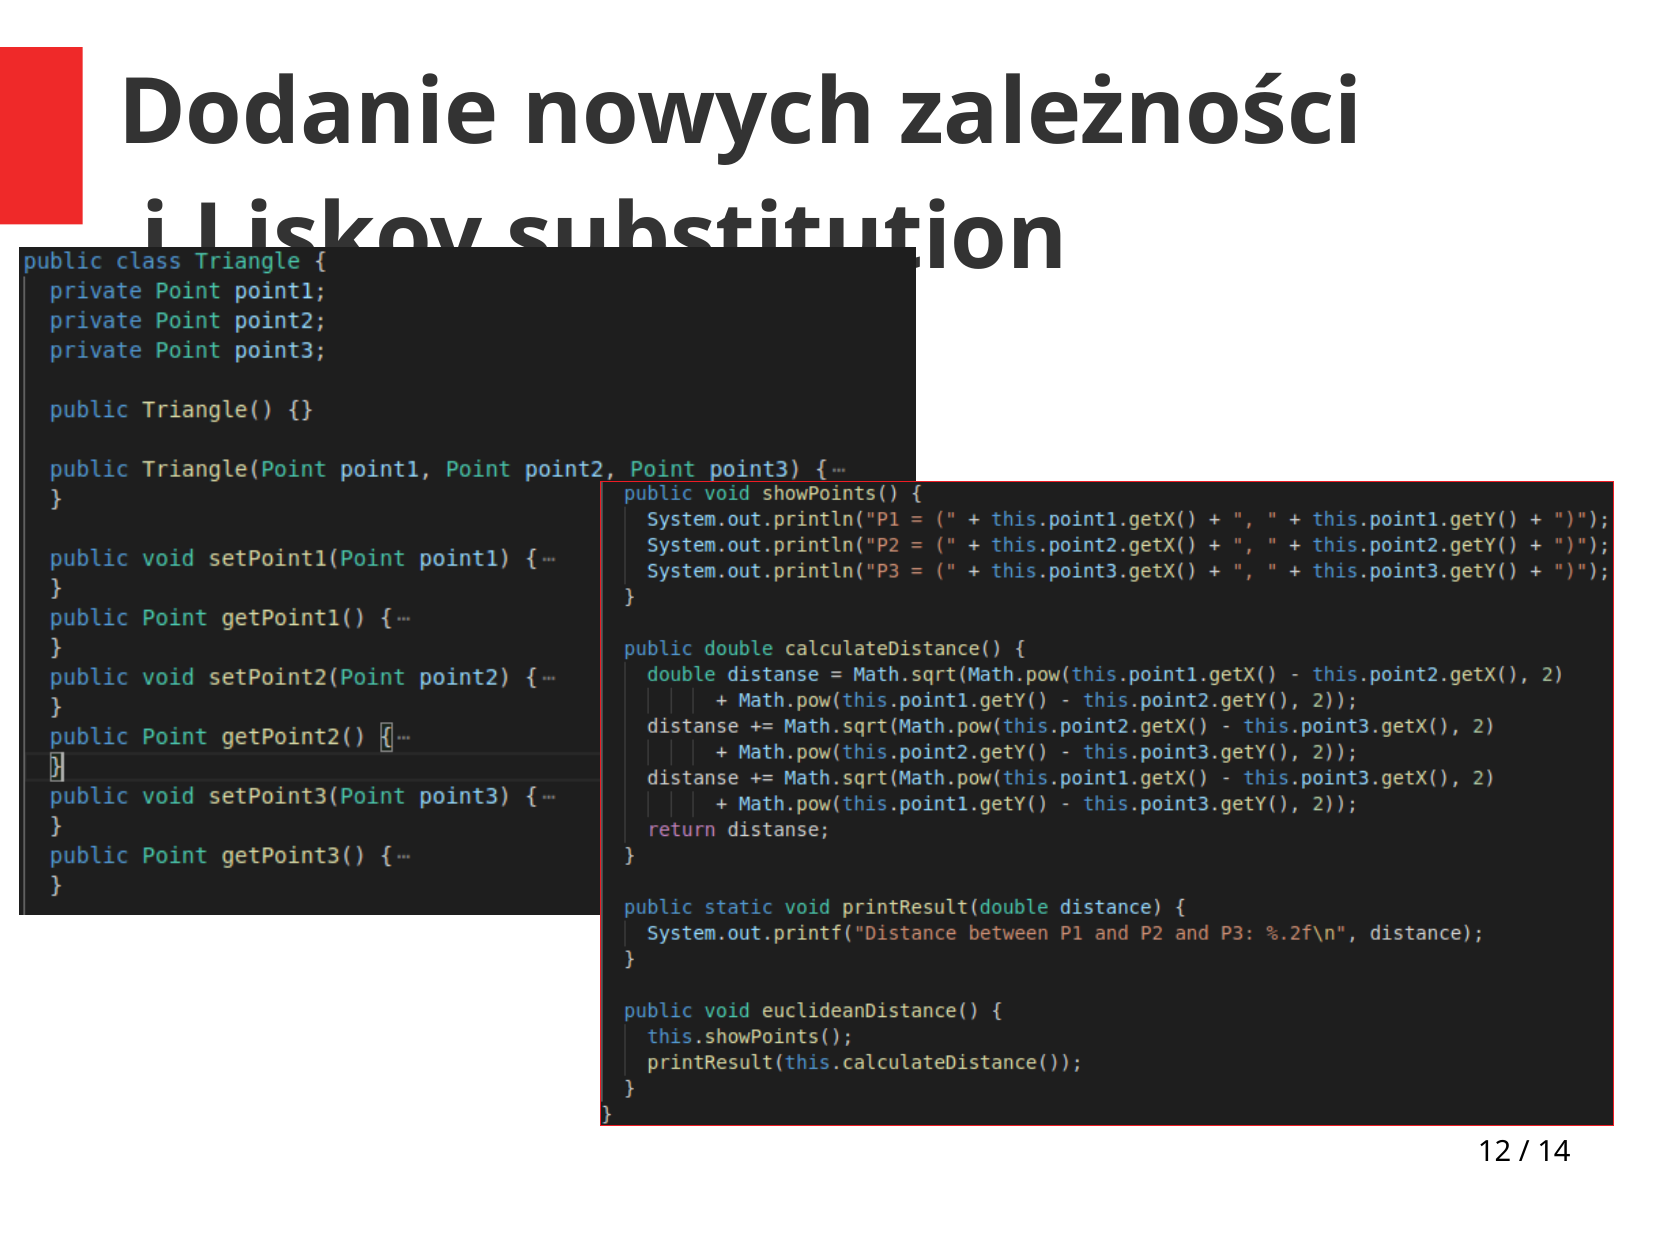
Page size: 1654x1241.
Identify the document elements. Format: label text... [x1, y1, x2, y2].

picture [19, 247, 1614, 1126]
title Dodanie nowych zależności i Liskov substitution [118, 45, 1571, 260]
